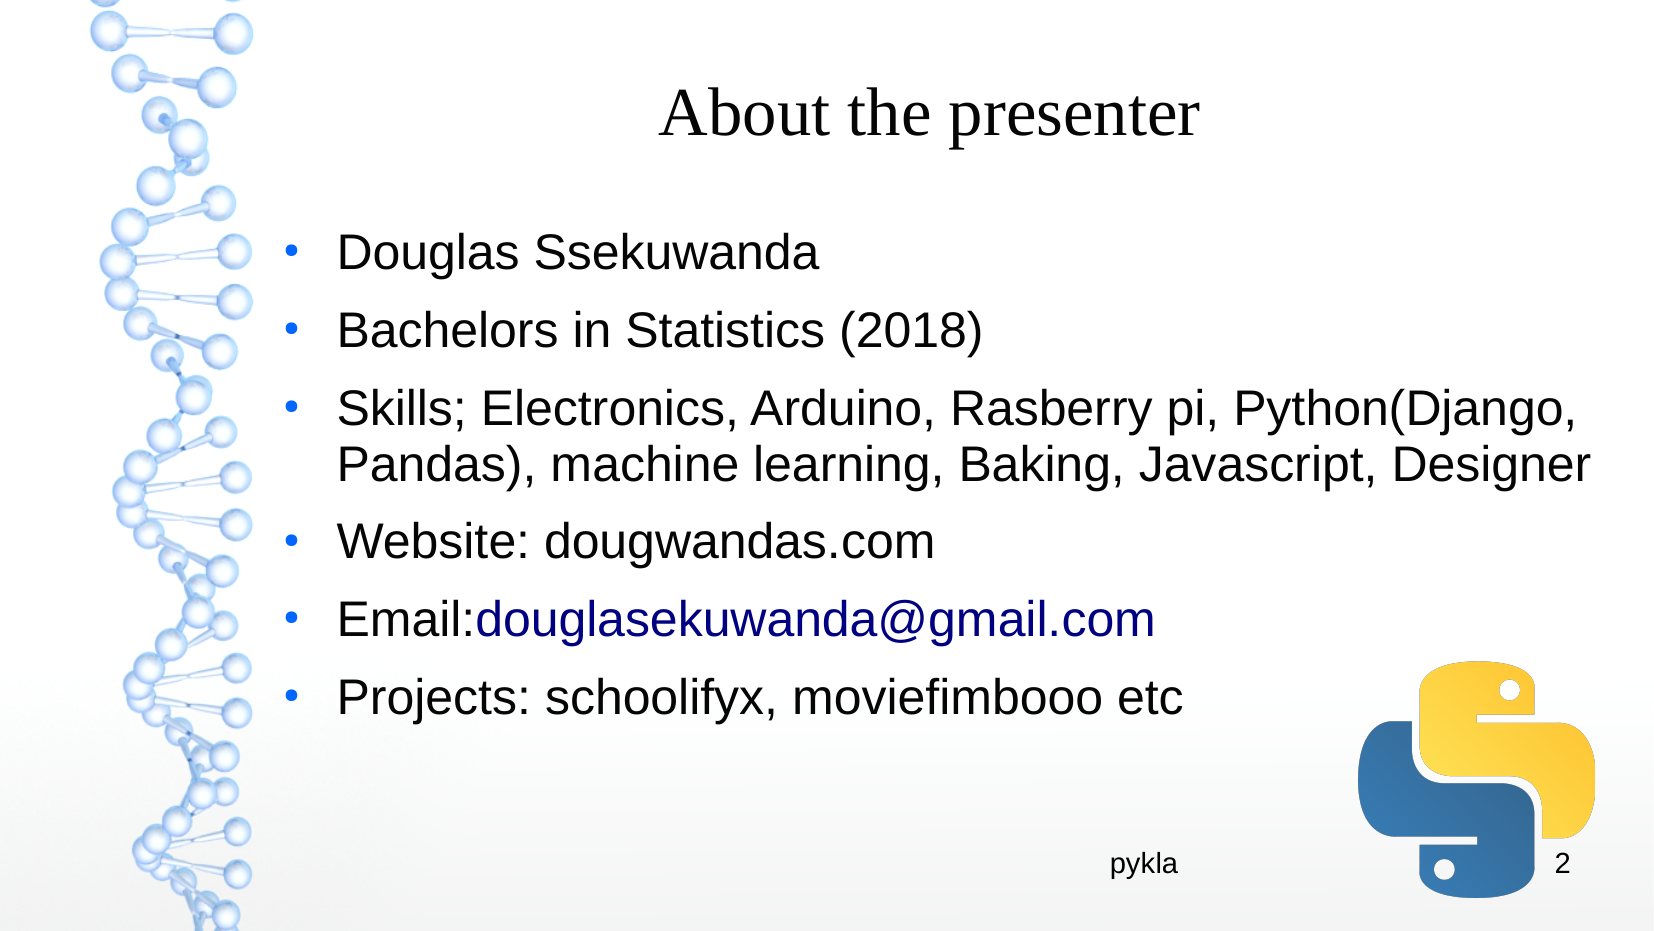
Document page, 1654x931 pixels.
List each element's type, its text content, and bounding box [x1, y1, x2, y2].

list Douglas Ssekuwanda Bachelors in Statistics (2018) Skills; Electronics, Arduino, Rasberry pi, Python(Django, Pandas), machine learning, Baking, Javascript, Designer Website: dougwandas.com Email:douglasekuwanda@gmail.com Projects: schoolifyx, moviefimbooo etc [265, 224, 1595, 764]
title About the presenter [265, 35, 1595, 189]
picture [0, 0, 1654, 931]
